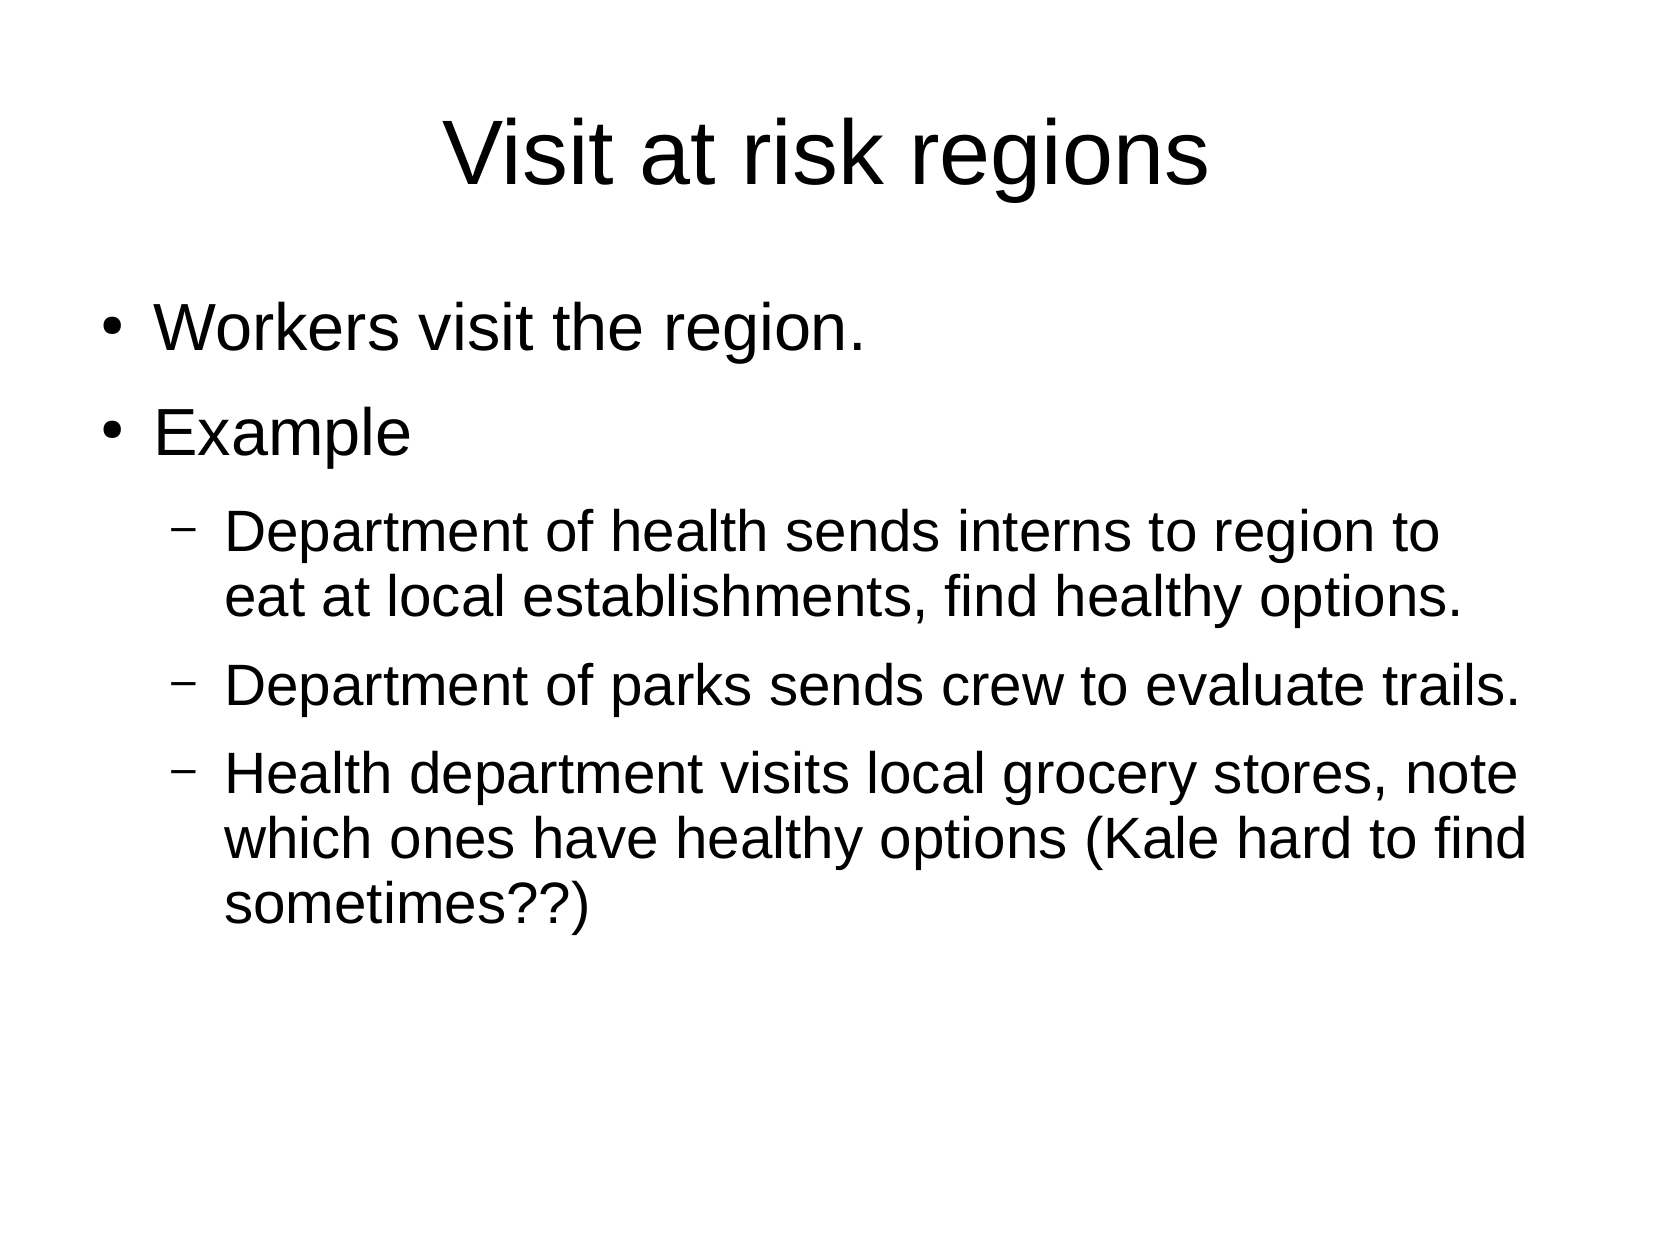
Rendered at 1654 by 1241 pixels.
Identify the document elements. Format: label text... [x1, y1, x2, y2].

list Workers visit the region. Example Department of health sends interns to region to eat at local establishments, find healthy options. Department of parks sends crew to evaluate trails. Health department visits local grocery stores, note which ones have healthy options (Kale hard to find sometimes??) [82, 290, 1538, 1010]
title Visit at risk regions [82, 49, 1571, 257]
